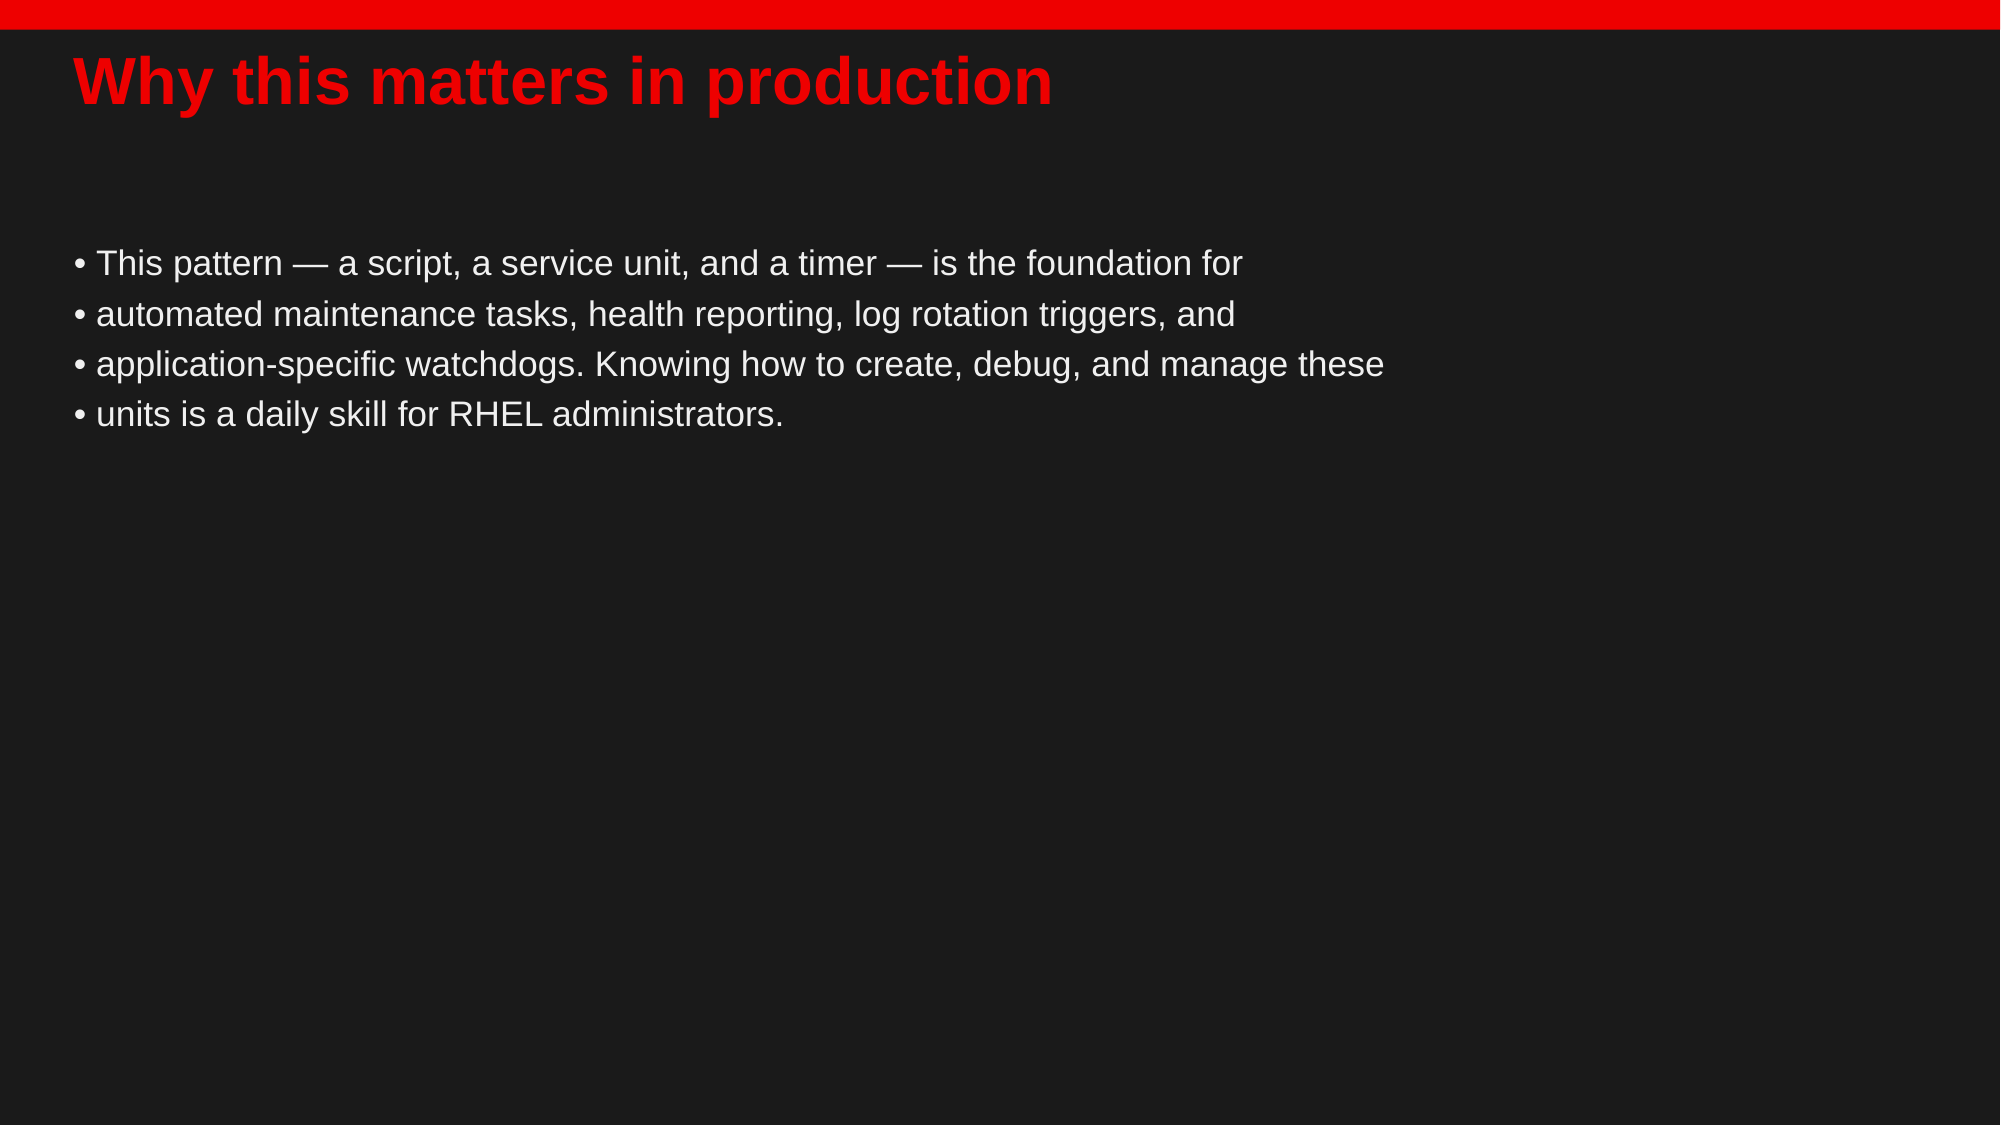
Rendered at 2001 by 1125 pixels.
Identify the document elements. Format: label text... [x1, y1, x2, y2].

text_box • This pattern — a script, a service unit, and a timer — is the foundation for • automated maintenance tasks, health reporting, log rotation triggers, and • application-specific watchdogs. Knowing how to create, debug, and manage these • units is a daily skill for RHEL administrators. [59, 236, 1942, 1037]
text_box [0, 0, 2001, 30]
text_box Why this matters in production [59, 36, 1942, 208]
